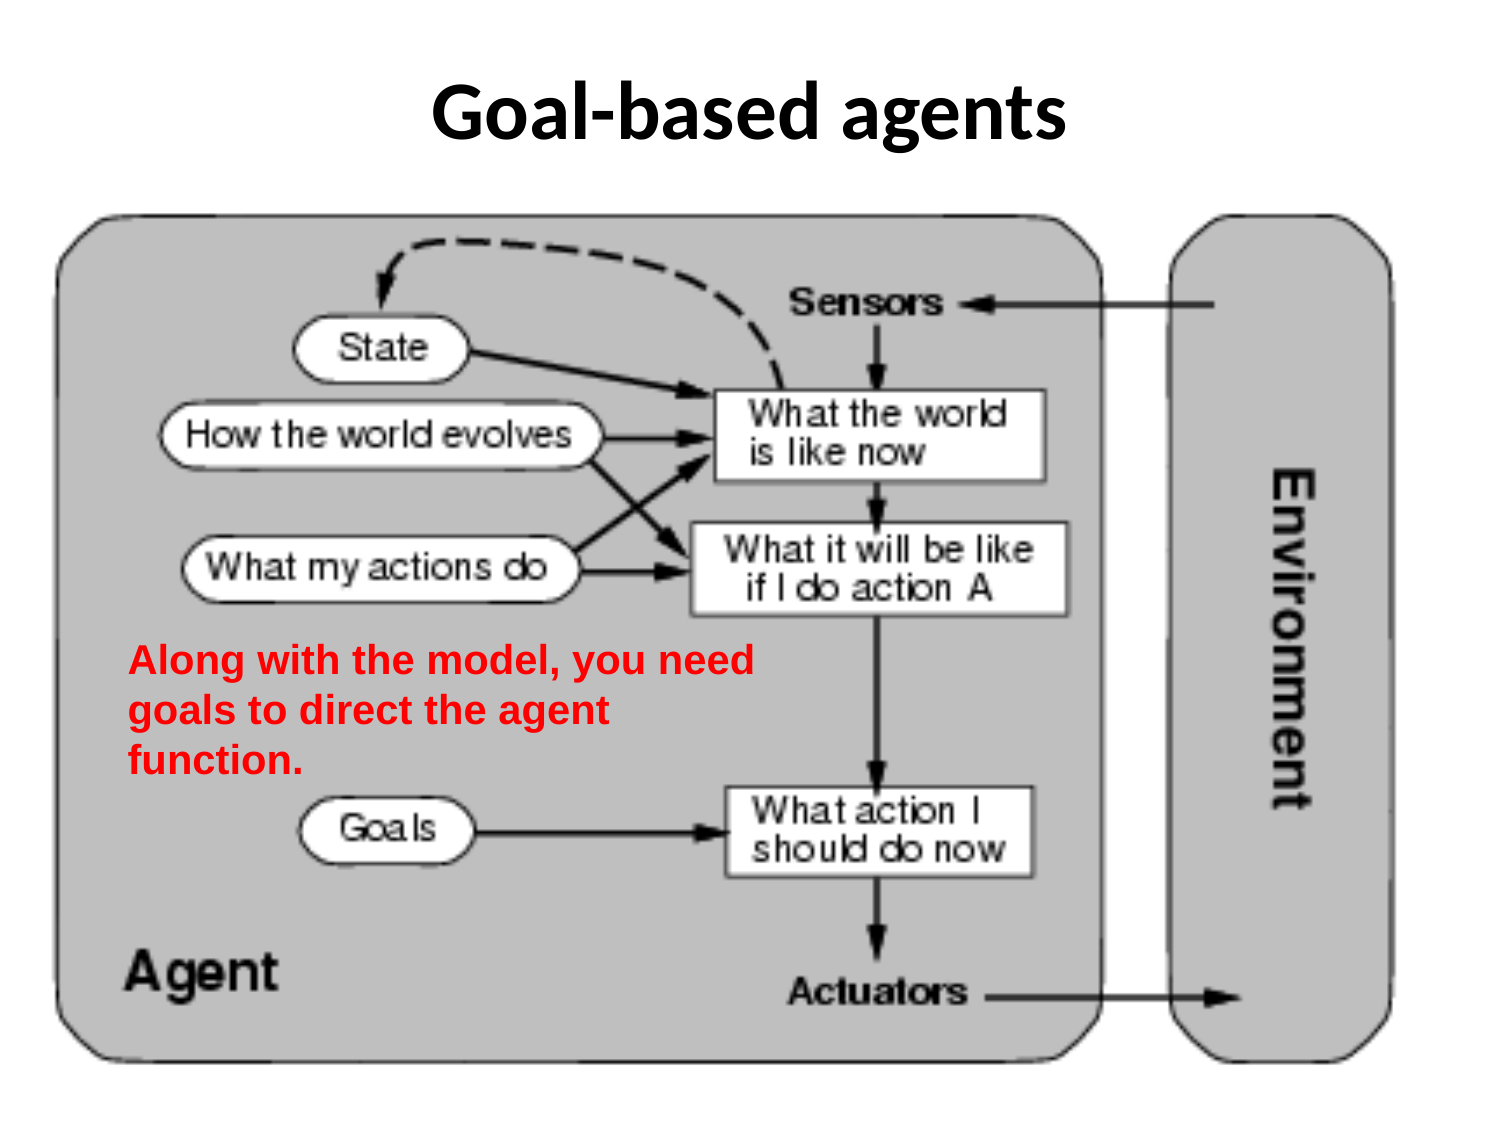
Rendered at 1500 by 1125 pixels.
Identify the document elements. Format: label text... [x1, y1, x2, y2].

text_box Along with the model, you need goals to direct the agent function. [112, 624, 800, 791]
picture [50, 212, 1400, 1072]
title Goal-based agents [12, 12, 1488, 200]
